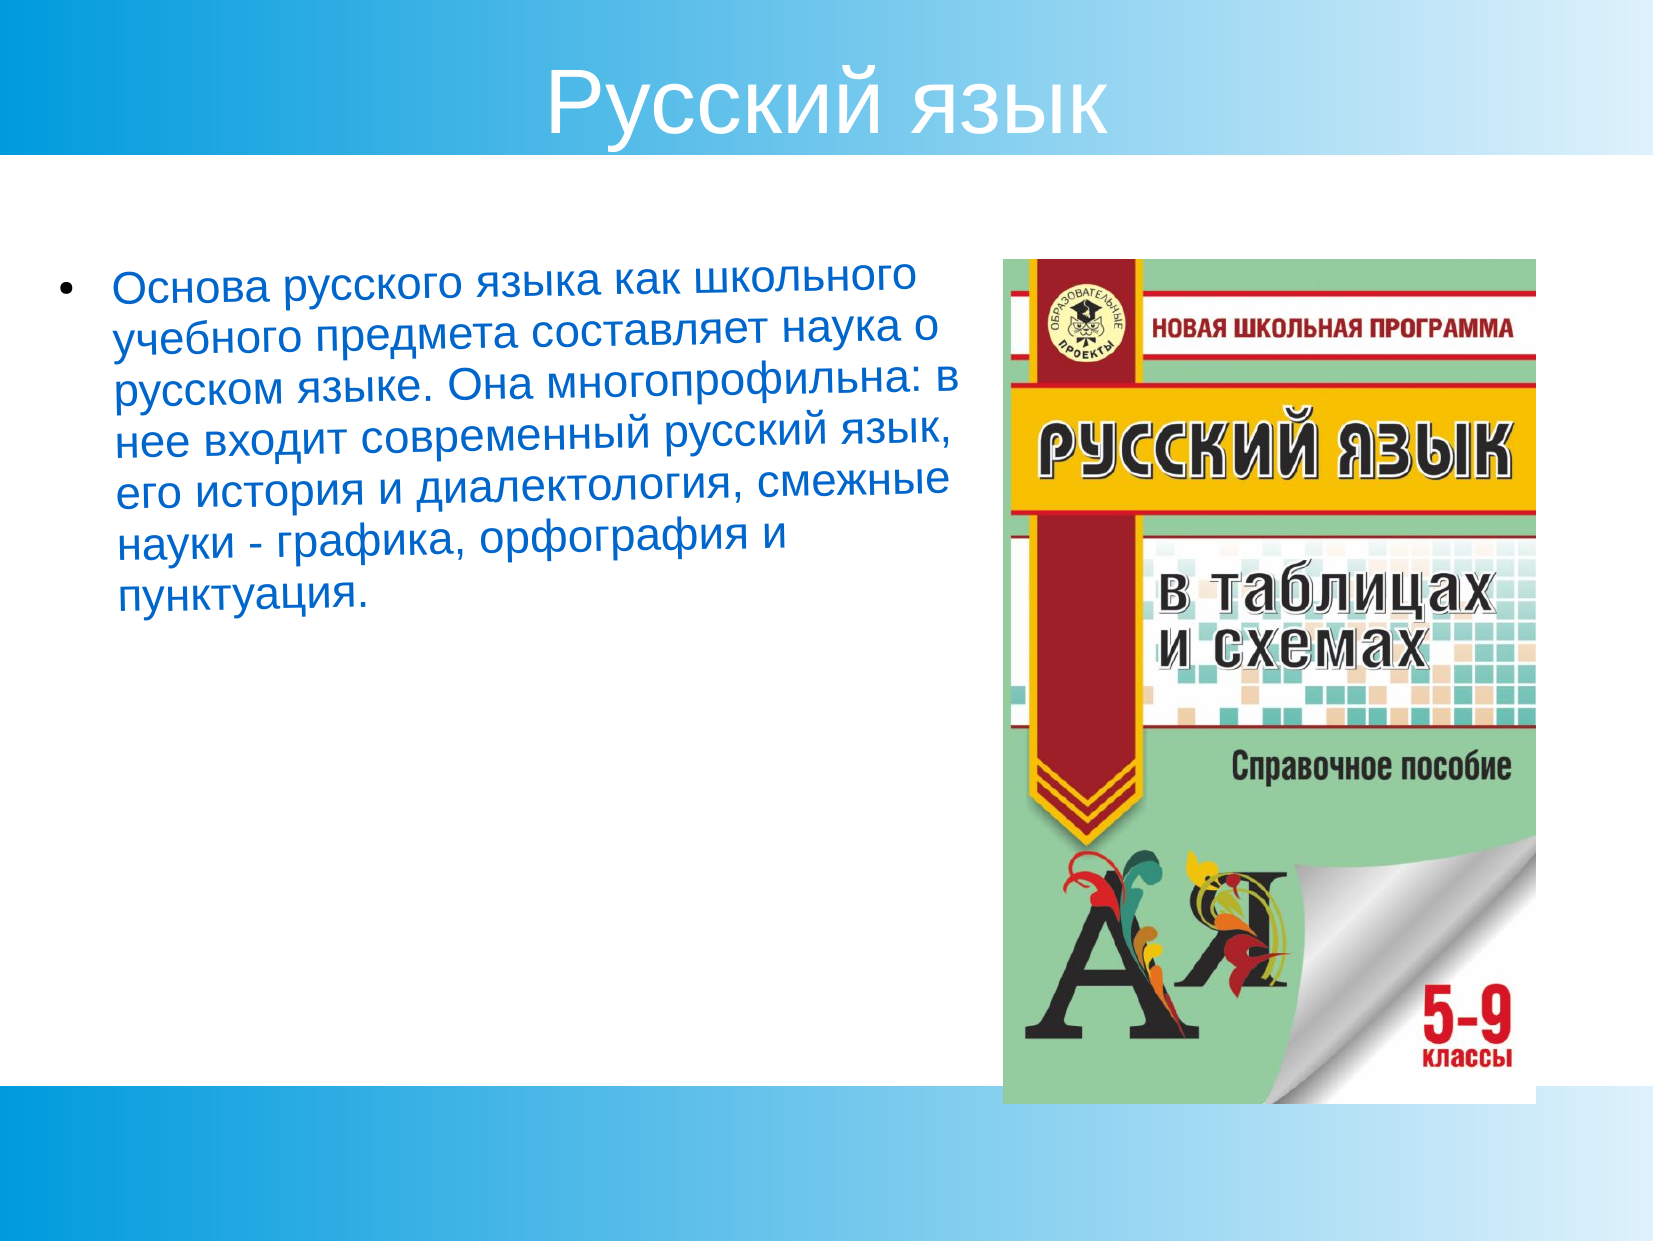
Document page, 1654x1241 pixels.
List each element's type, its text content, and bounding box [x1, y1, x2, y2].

list Основа русского языка как школьного учебного предмета составляет наука о русском языке. Она многопрофильна: в нее входит современный русский язык, его история и диалектология, смежные науки - графика, орфография и пунктуация. [40, 244, 1008, 984]
picture [1003, 259, 1536, 1104]
title Русский язык [82, 49, 1571, 155]
